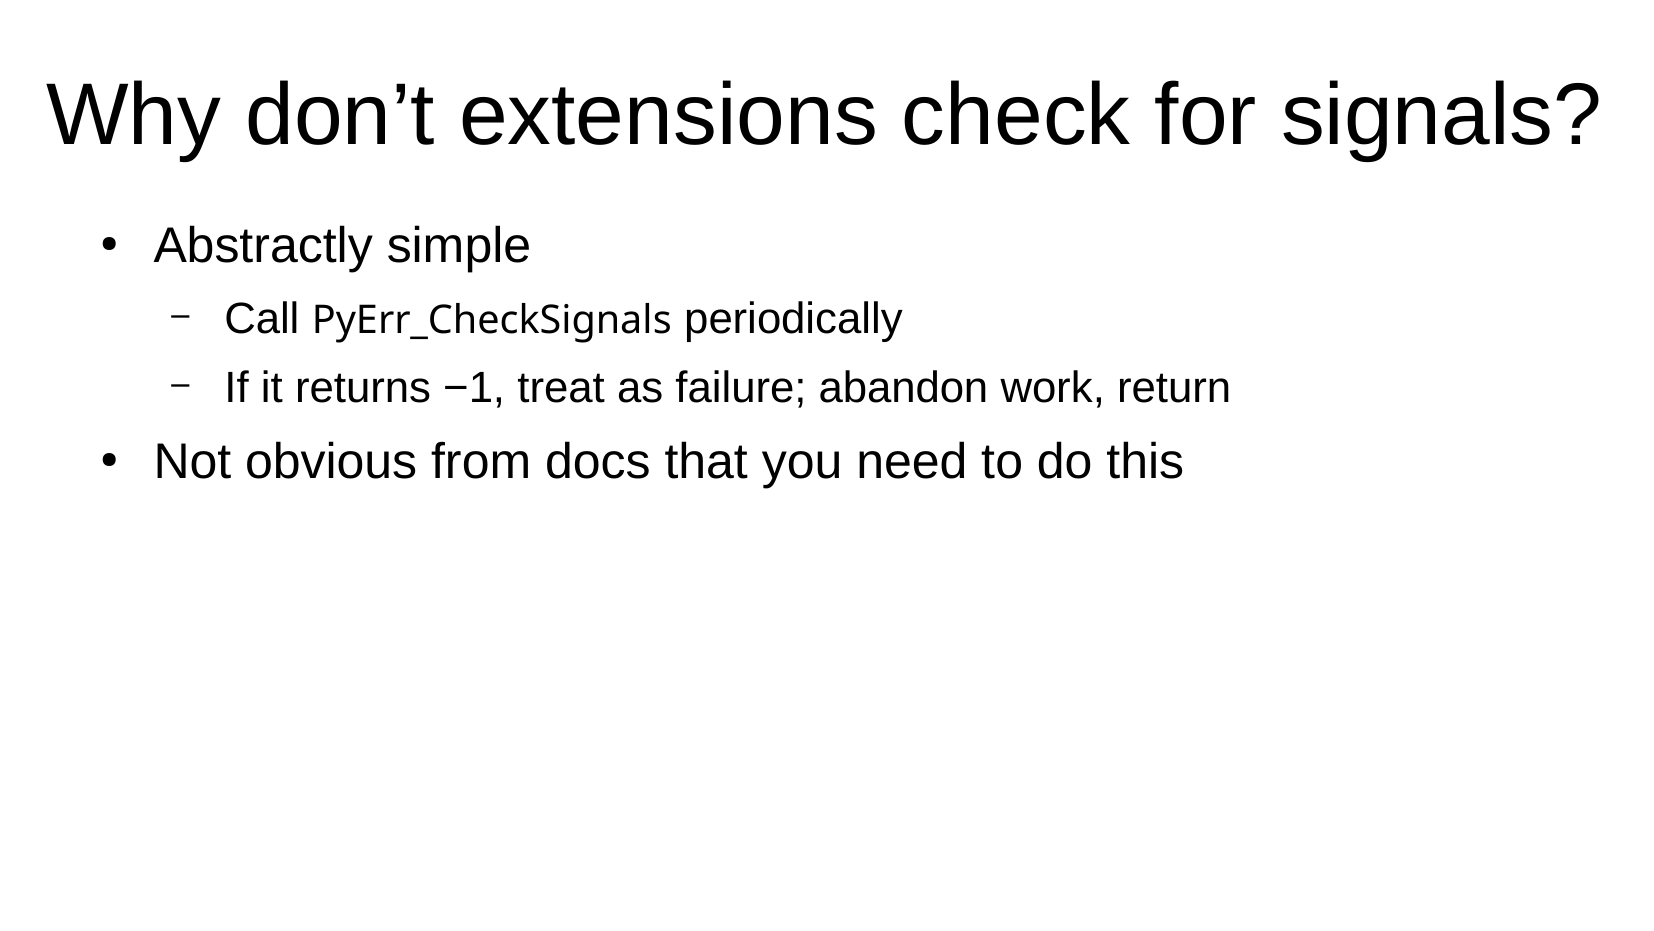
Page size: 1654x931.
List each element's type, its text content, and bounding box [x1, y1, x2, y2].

title Why don’t extensions check for signals? [0, 37, 1651, 193]
list Abstractly simple Call PyErr_CheckSignals periodically If it returns −1, treat as failure; abandon work, return Not obvious from docs that you need to do this [82, 217, 1571, 900]
